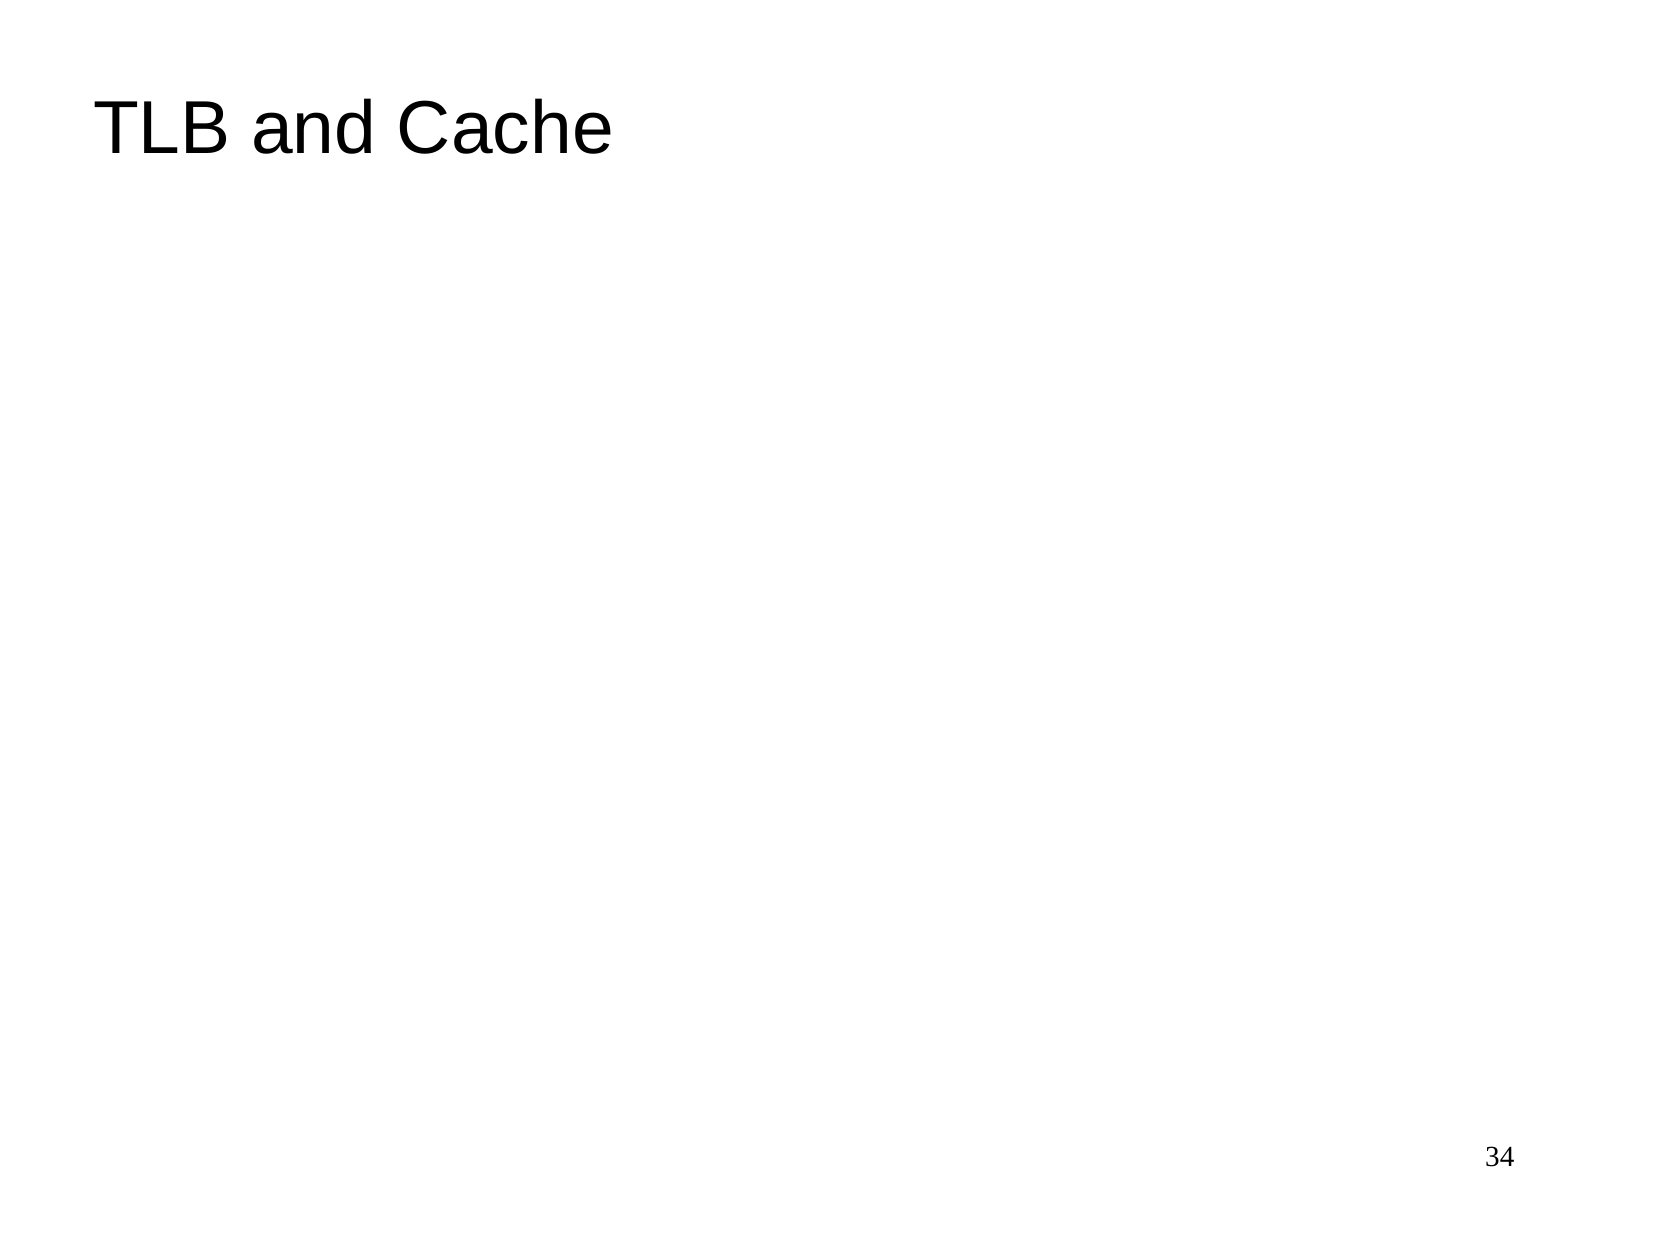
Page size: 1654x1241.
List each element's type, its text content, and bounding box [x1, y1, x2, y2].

text_box <number> [1184, 1129, 1530, 1213]
text_box TLB and Cache [78, 71, 630, 177]
